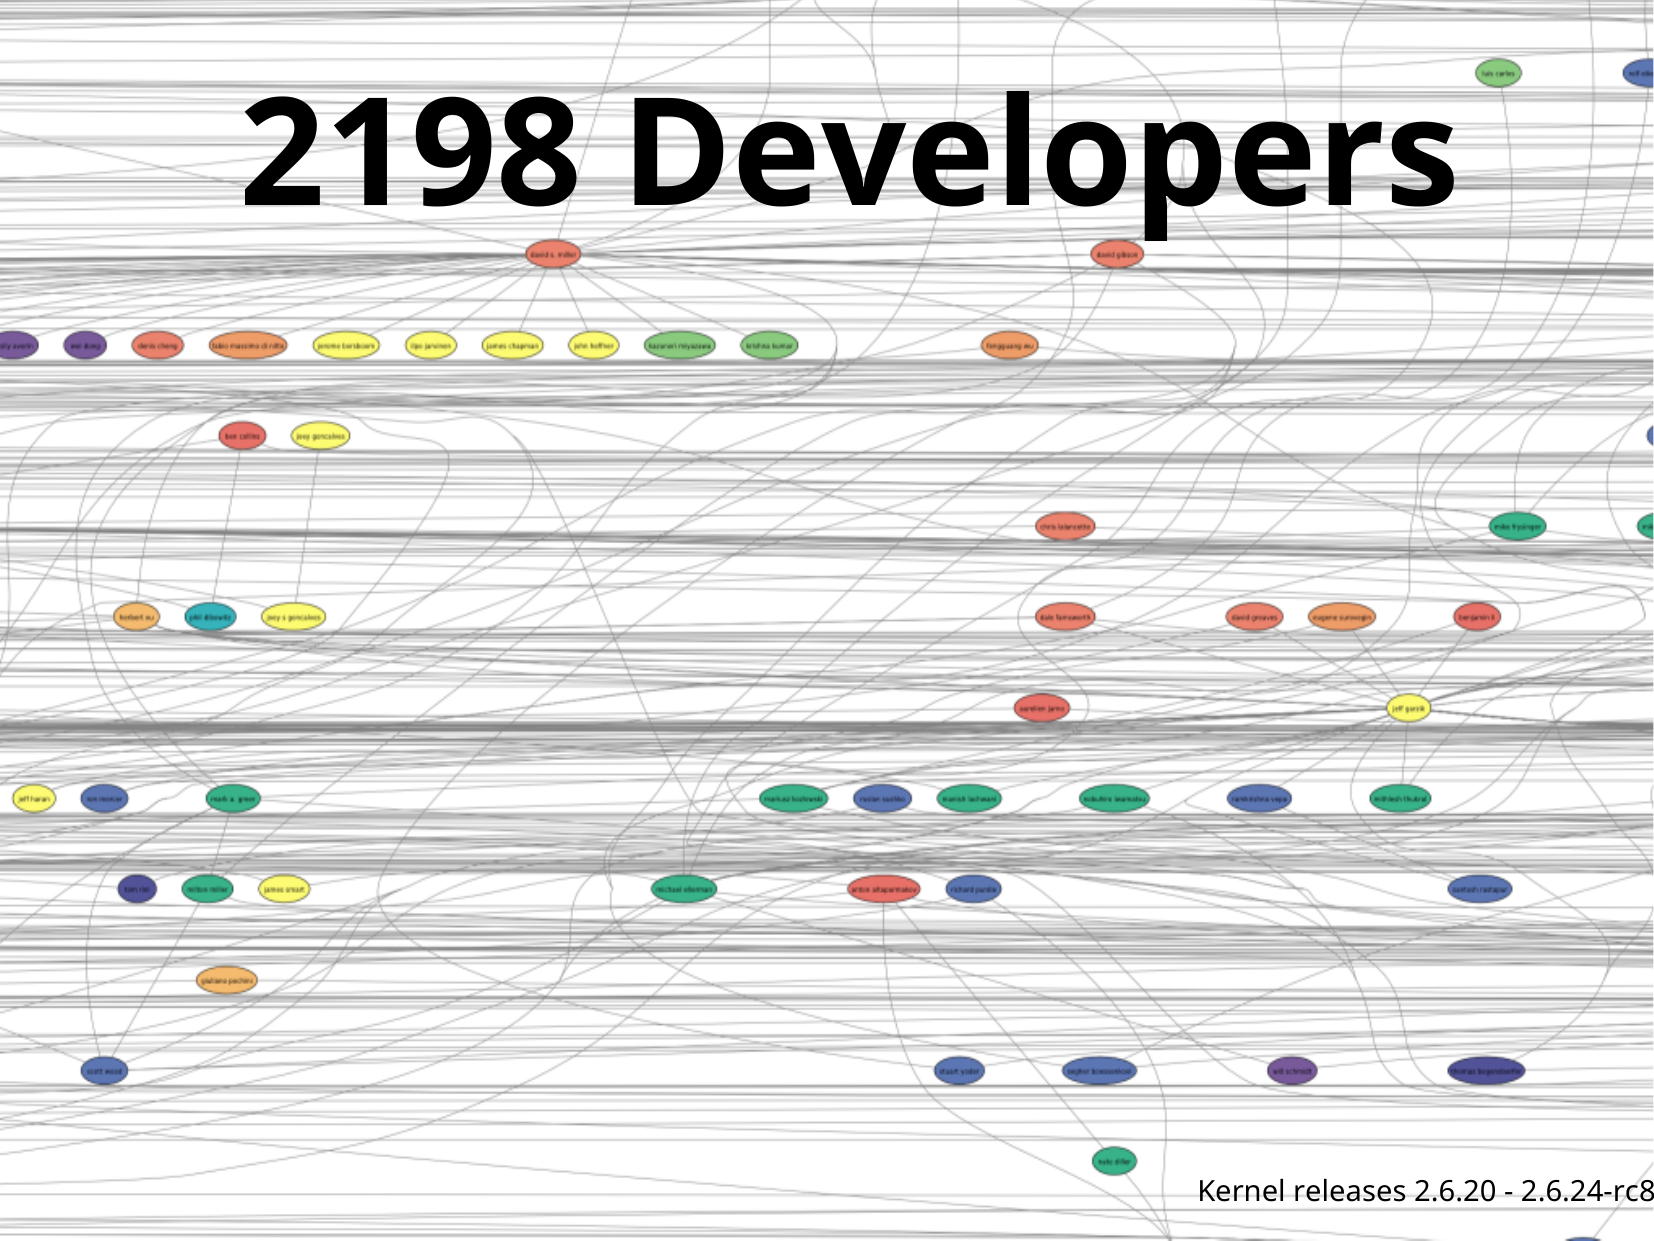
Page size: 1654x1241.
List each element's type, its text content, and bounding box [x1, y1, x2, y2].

text_box 2198 Developers [225, 37, 1419, 233]
text_box Kernel releases 2.6.20 - 2.6.24-rc8 [1182, 1162, 1651, 1213]
picture [0, 0, 1654, 1241]
